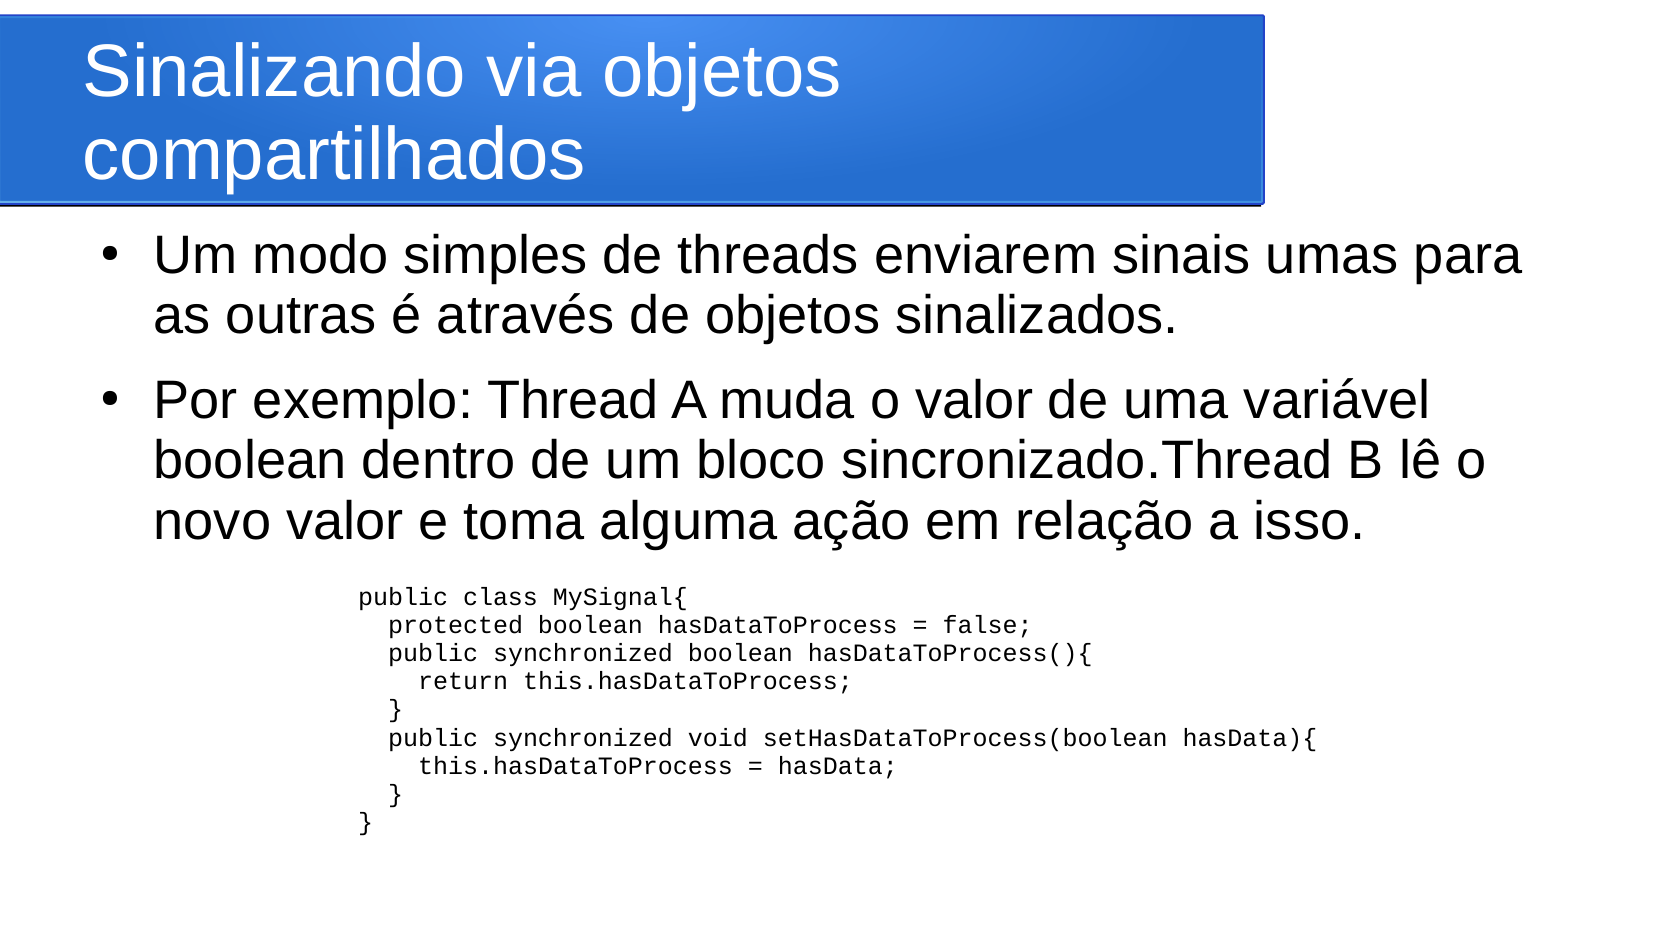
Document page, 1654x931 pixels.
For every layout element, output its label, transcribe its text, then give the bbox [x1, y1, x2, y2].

list Um modo simples de threads enviarem sinais umas para as outras é através de objetos sinalizados. Por exemplo: Thread A muda o valor de uma variável boolean dentro de um bloco sincronizado.Thread B lê o novo valor e toma alguma ação em relação a isso. [82, 224, 1571, 764]
title Sinalizando via objetos compartilhados [82, 29, 1235, 196]
text_box public class MySignal{ protected boolean hasDataToProcess = false; public synchronized boolean hasDataToProcess(){ return this.hasDataToProcess; } public synchronized void setHasDataToProcess(boolean hasData){ this.hasDataToProcess = hasData; } } [343, 576, 1382, 875]
